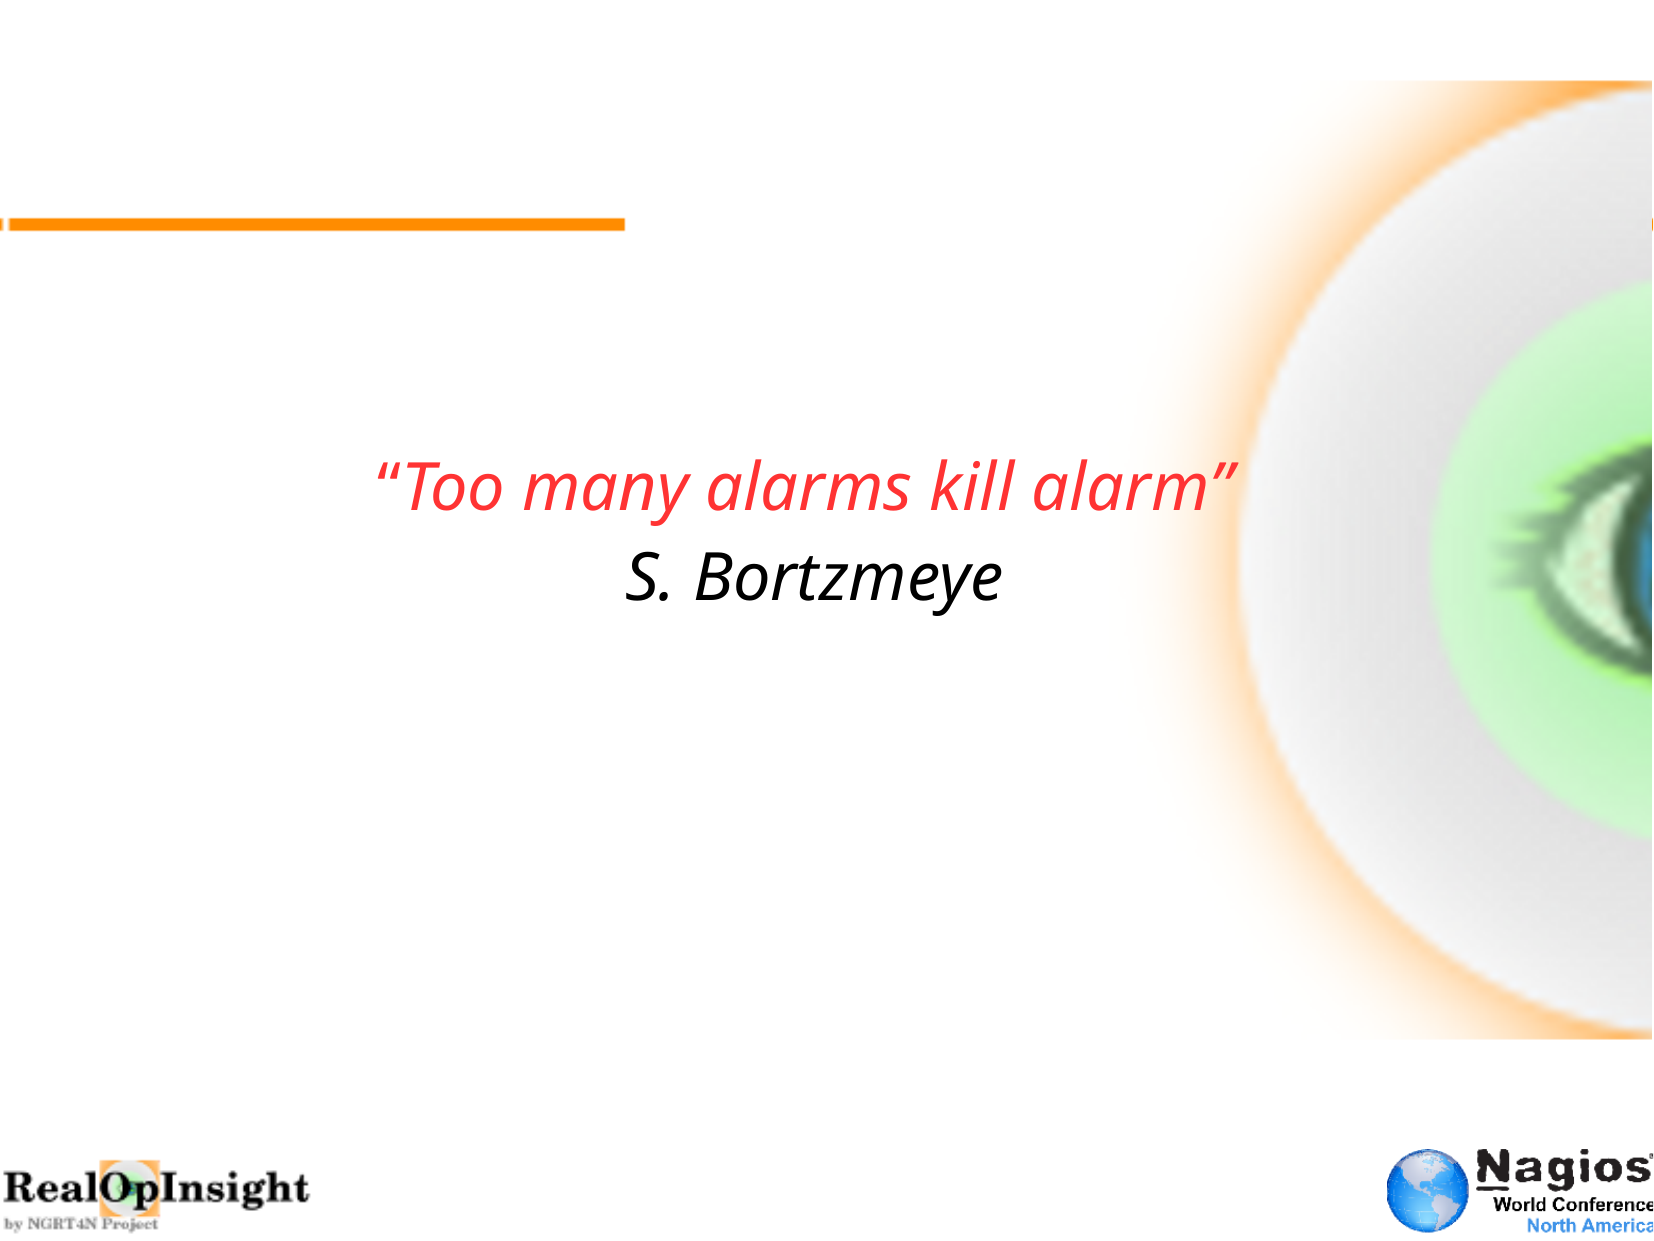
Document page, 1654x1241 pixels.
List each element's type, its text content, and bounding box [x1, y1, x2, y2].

picture [0, 0, 1654, 1241]
subtitle “Too many alarms kill alarm” S. Bortzmeye [82, 49, 1547, 1010]
